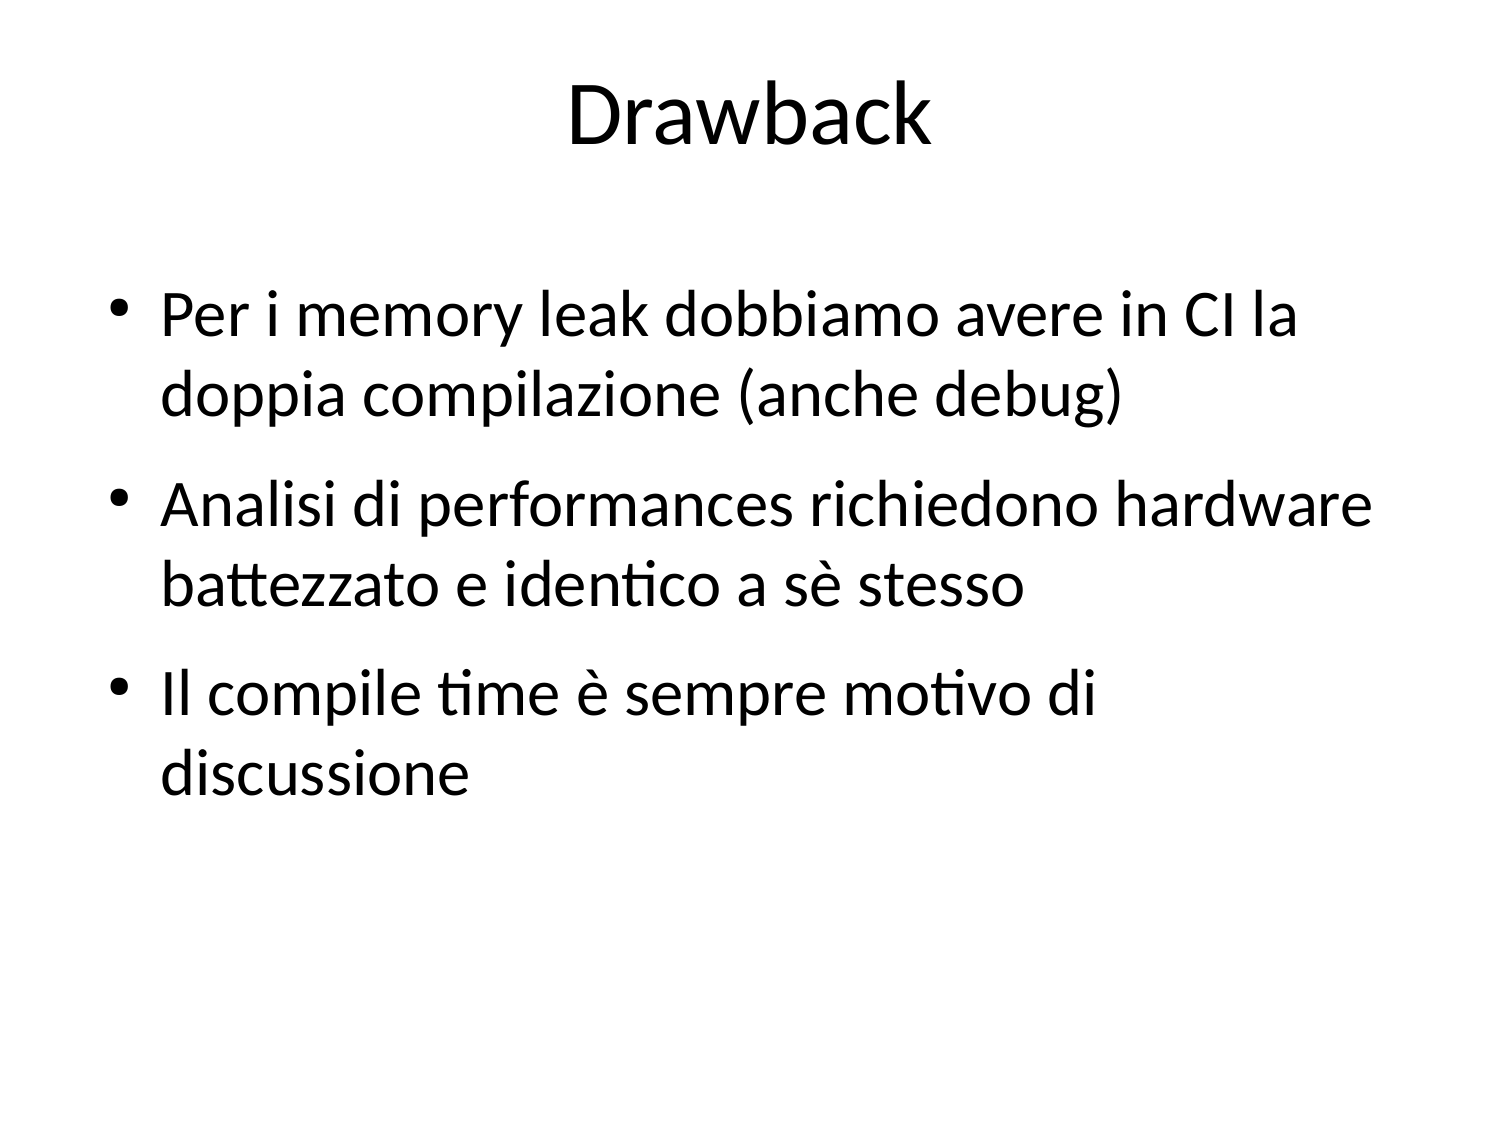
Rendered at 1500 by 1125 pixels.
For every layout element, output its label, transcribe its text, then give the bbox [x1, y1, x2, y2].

list Per i memory leak dobbiamo avere in CI la doppia compilazione (anche debug) Analisi di performances richiedono hardware battezzato e identico a sè stesso Il compile time è sempre motivo di discussione [75, 262, 1425, 1005]
title Drawback [75, 45, 1425, 233]
